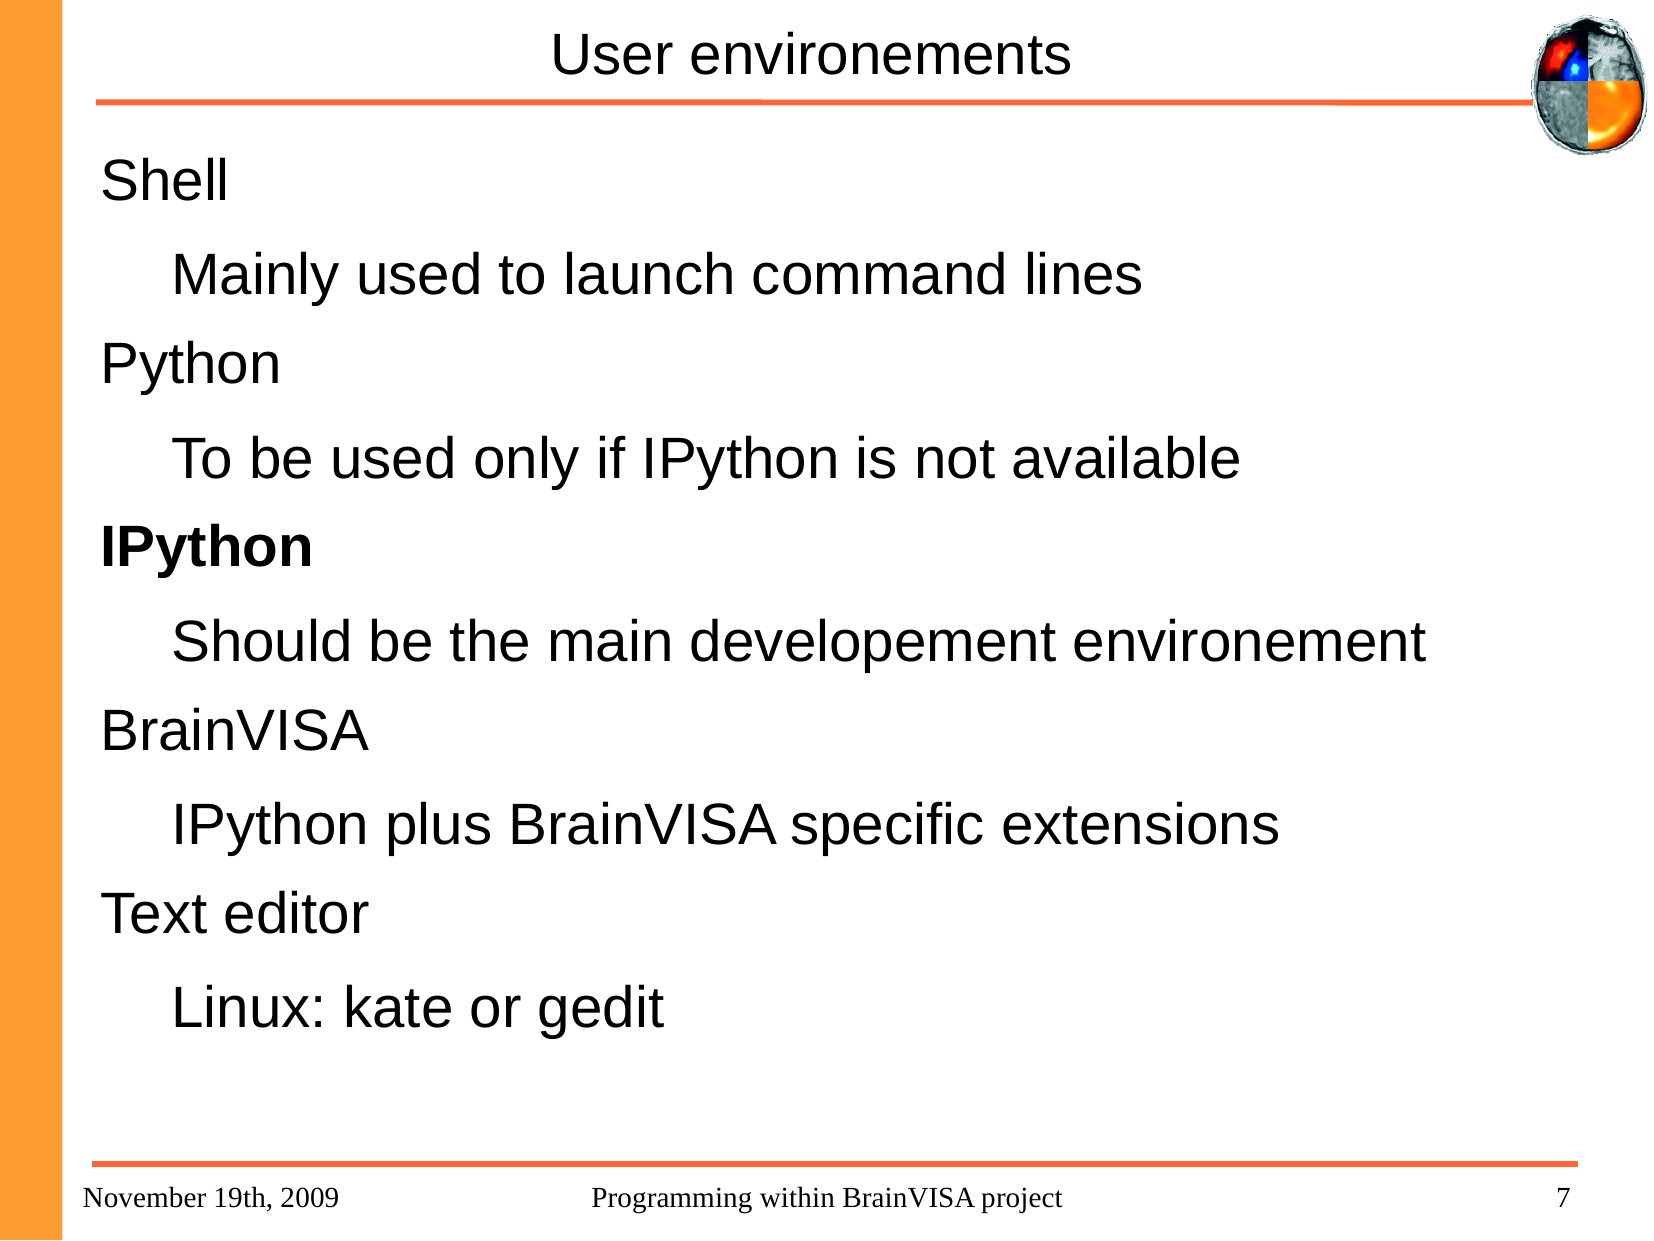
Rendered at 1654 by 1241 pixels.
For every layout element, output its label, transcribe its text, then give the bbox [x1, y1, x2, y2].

title User environements [88, 21, 1536, 87]
list Shell Mainly used to launch command lines Python To be used only if IPython is not available IPython Should be the main developement environement BrainVISA IPython plus BrainVISA specific extensions Text editor Linux: kate or gedit [82, 147, 1571, 1094]
picture [1530, 14, 1649, 157]
